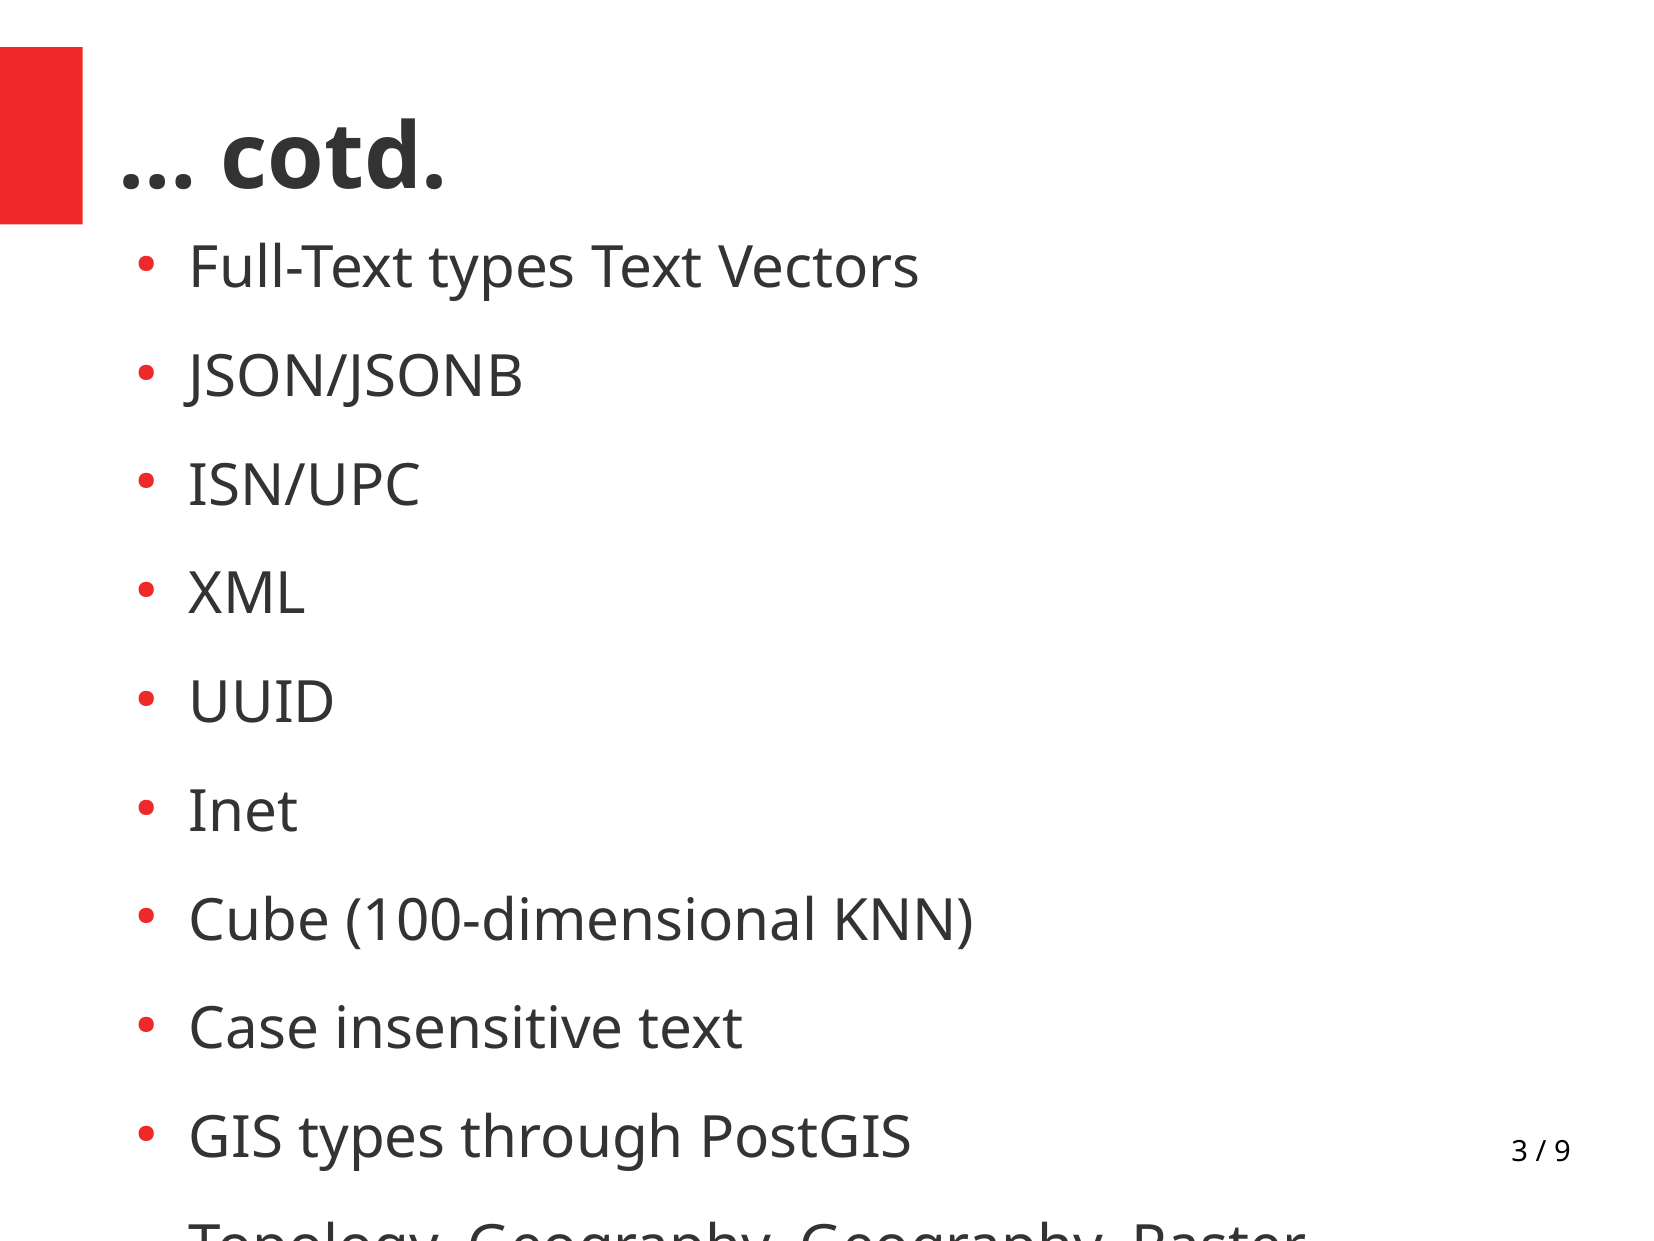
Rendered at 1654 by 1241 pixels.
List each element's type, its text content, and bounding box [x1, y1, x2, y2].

title … cotd. [118, 49, 1571, 257]
list Full-Text types Text Vectors JSON/JSONB ISN/UPC XML UUID Inet Cube (100-dimensional KNN) Case insensitive text GIS types through PostGIS Topology, Geography, Geography, Raster [118, 225, 1536, 1182]
